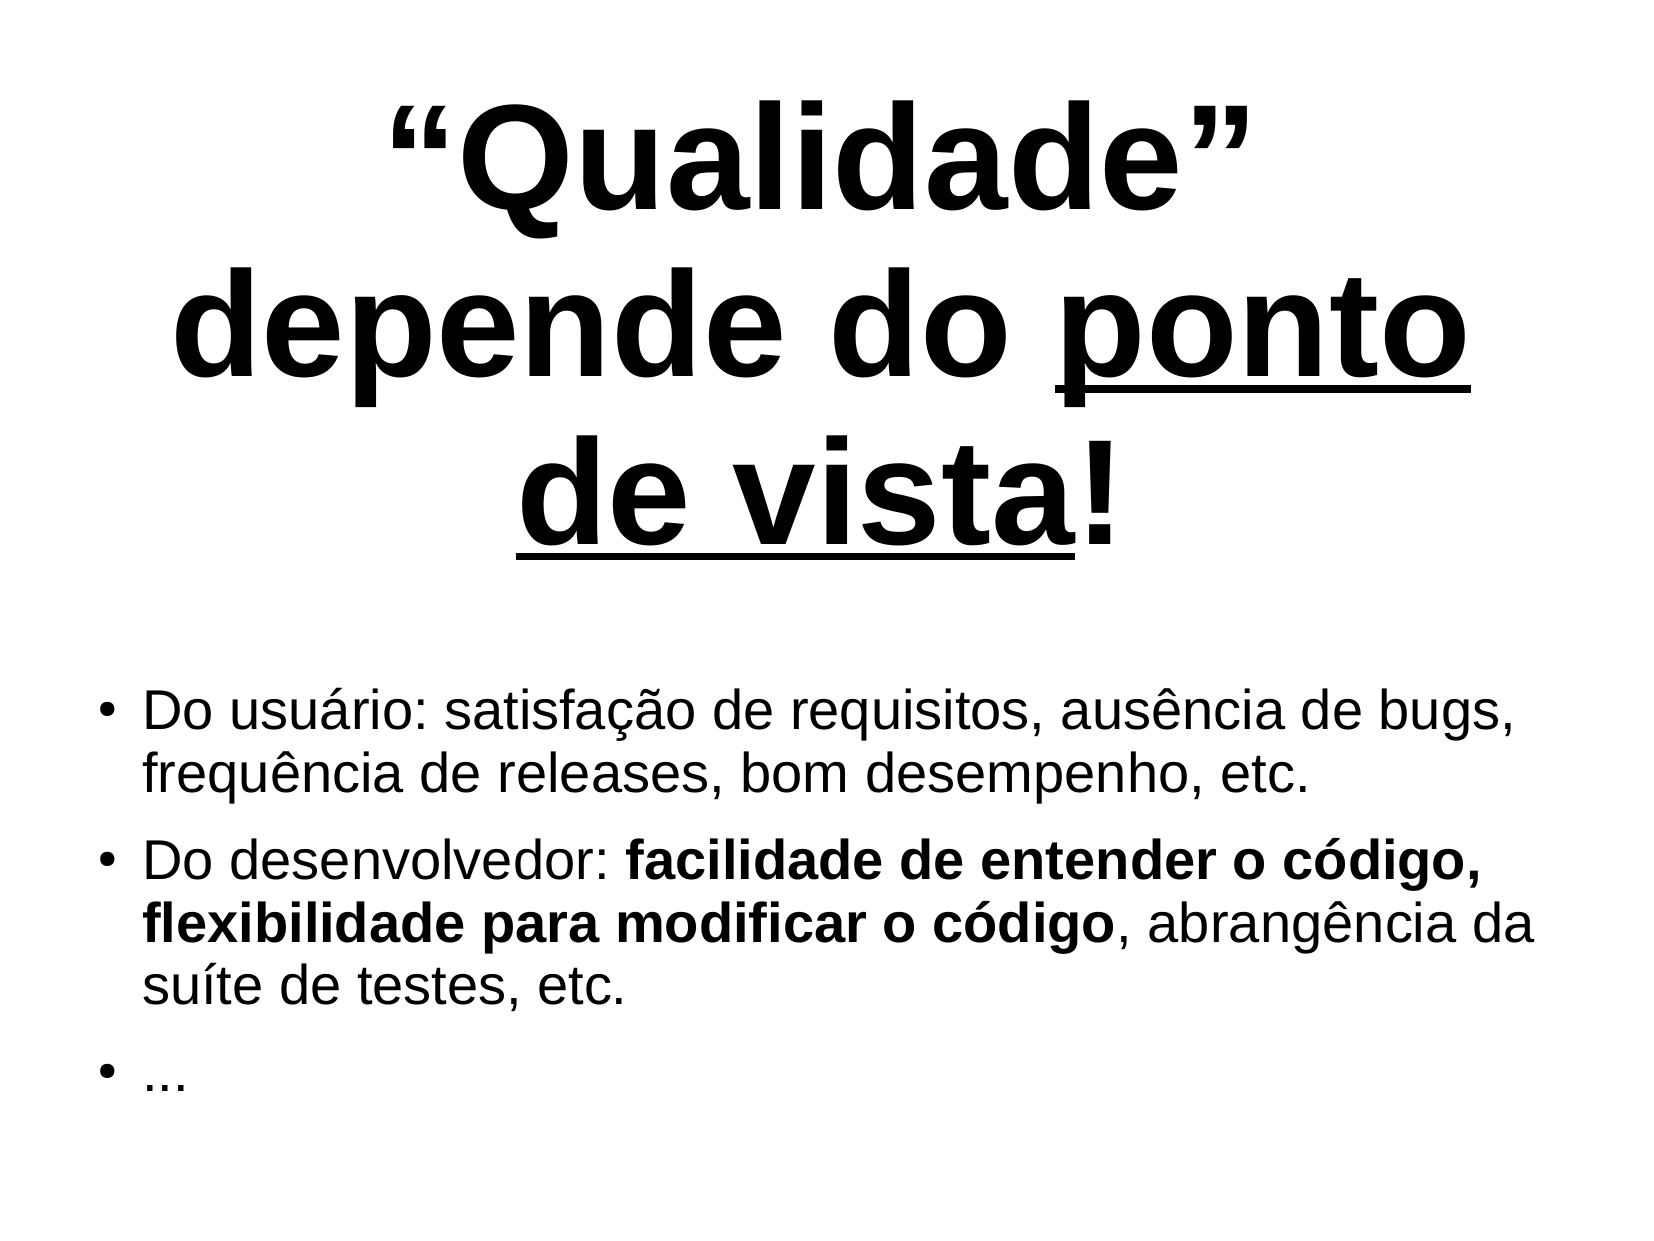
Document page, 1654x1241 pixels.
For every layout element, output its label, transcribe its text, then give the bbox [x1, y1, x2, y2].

list Do usuário: satisfação de requisitos, ausência de bugs, frequência de releases, bom desempenho, etc. Do desenvolvedor: facilidade de entender o código, flexibilidade para modificar o código, abrangência da suíte de testes, etc. ... [82, 679, 1571, 1109]
title “Qualidade” depende do ponto de vista! [76, 59, 1565, 591]
